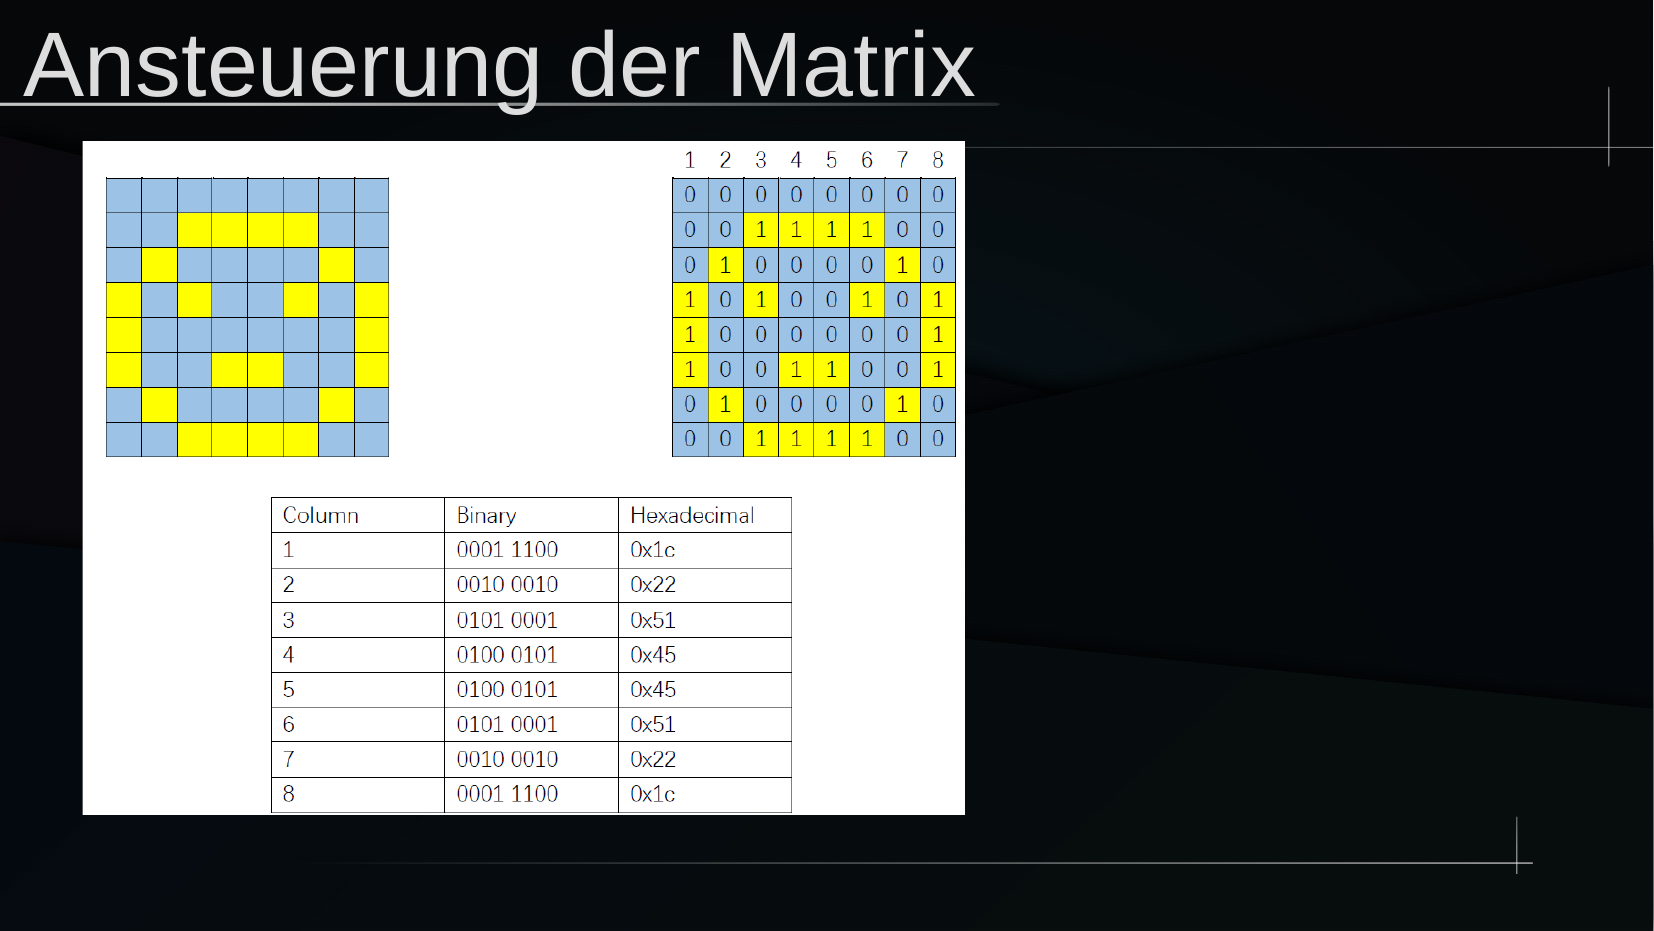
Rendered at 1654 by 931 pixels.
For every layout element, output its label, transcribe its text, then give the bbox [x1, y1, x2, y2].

picture [0, 0, 1654, 931]
title Ansteuerung der Matrix [23, 11, 1589, 119]
